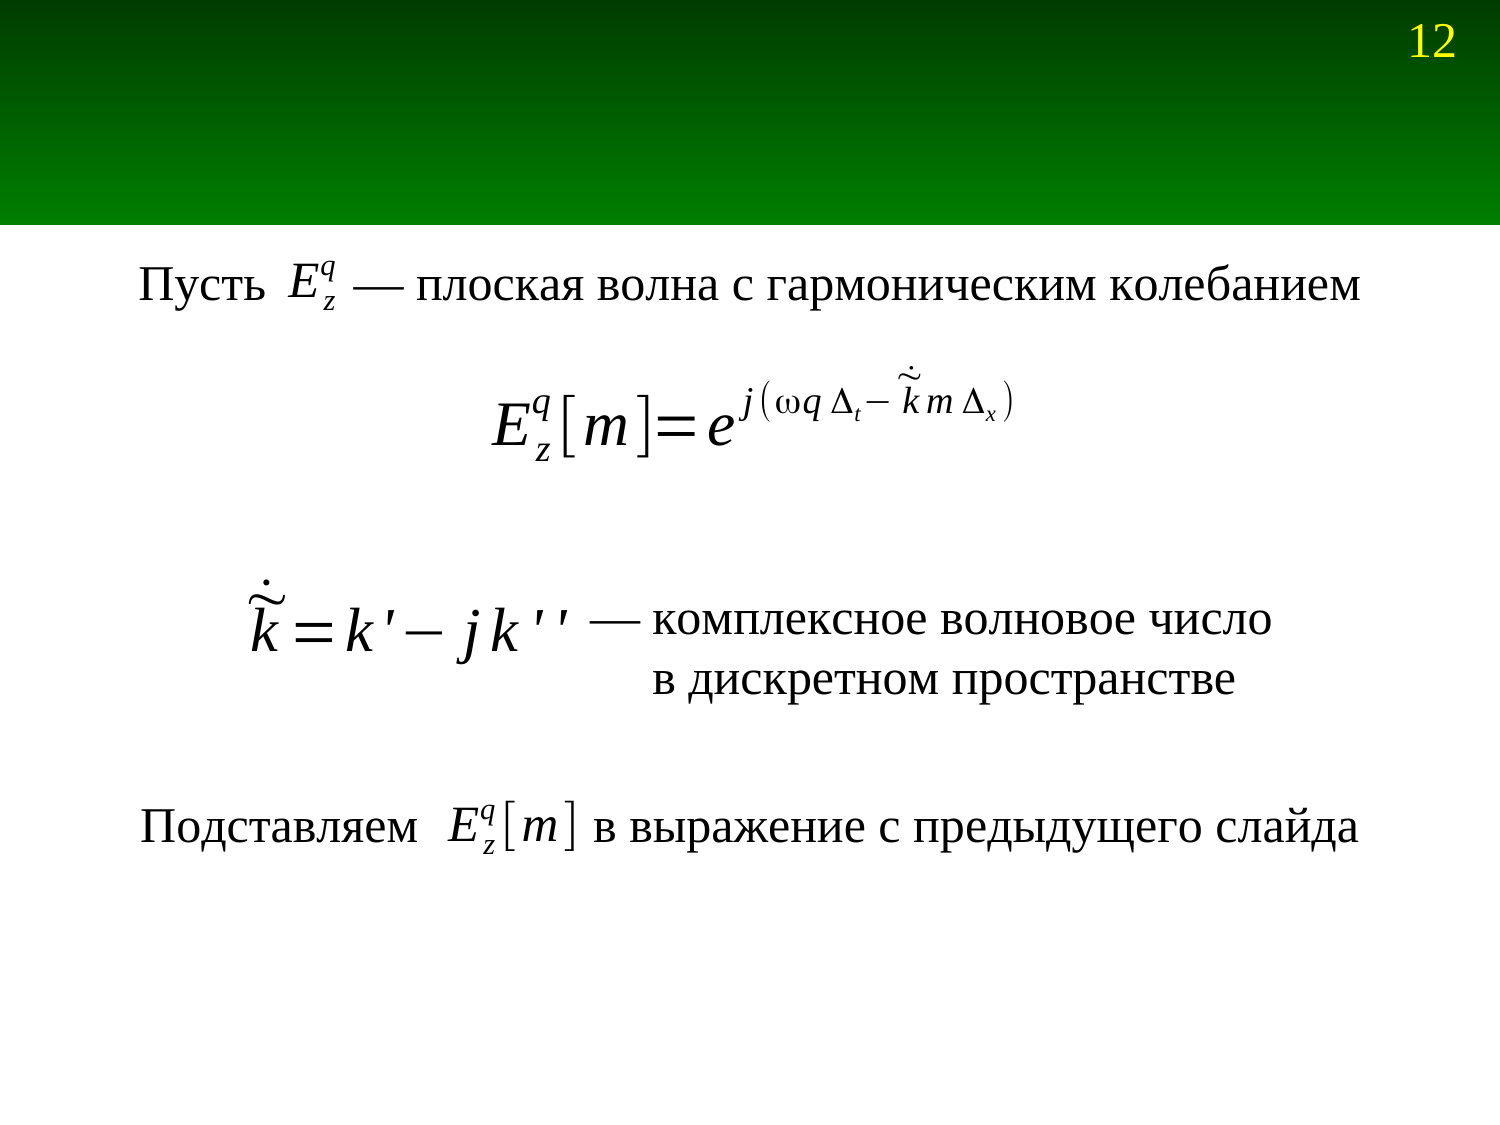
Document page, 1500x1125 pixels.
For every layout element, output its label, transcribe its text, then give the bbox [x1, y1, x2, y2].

text_box — комплексное волновое число в дискретном пространстве [575, 577, 1288, 713]
chart [272, 246, 351, 318]
chart [226, 577, 575, 667]
chart [472, 366, 1028, 468]
text_box Пусть — плоская волна с гармоническим колебанием [123, 242, 1377, 318]
text_box Подставляем в выражение с предыдущего слайда [125, 785, 1375, 861]
chart [432, 790, 589, 862]
